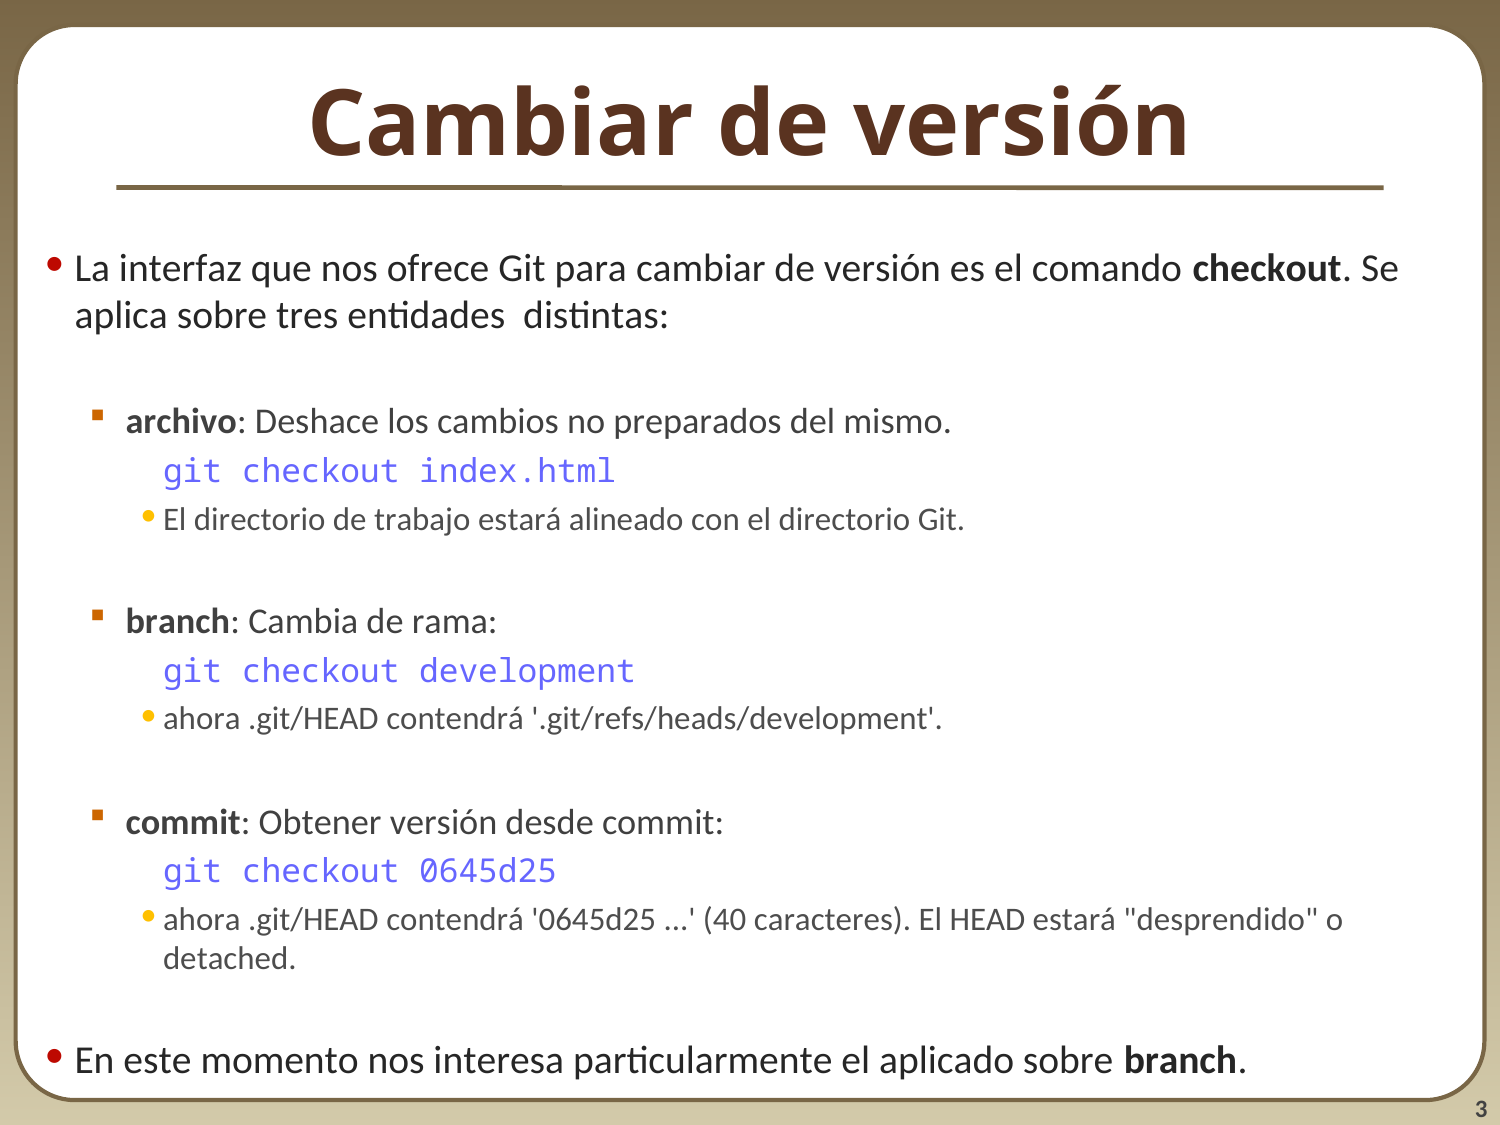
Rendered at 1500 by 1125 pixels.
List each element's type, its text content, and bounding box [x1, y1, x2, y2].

title Cambiar de versión [0, 24, 1500, 212]
list La interfaz que nos ofrece Git para cambiar de versión es el comando checkout. Se aplica sobre tres entidades distintas: archivo: Deshace los cambios no preparados del mismo. git checkout index.html El directorio de trabajo estará alineado con el directorio Git. branch: Cambia de rama: git checkout development ahora .git/HEAD contendrá '.git/refs/heads/development'. commit: Obtener versión desde commit: git checkout 0645d25 ahora .git/HEAD contendrá '0645d25 ...' (40 caracteres). El HEAD estará "desprendido" o detached. En este momento nos interesa particularmente el aplicado sobre branch. [0, 212, 1500, 1096]
